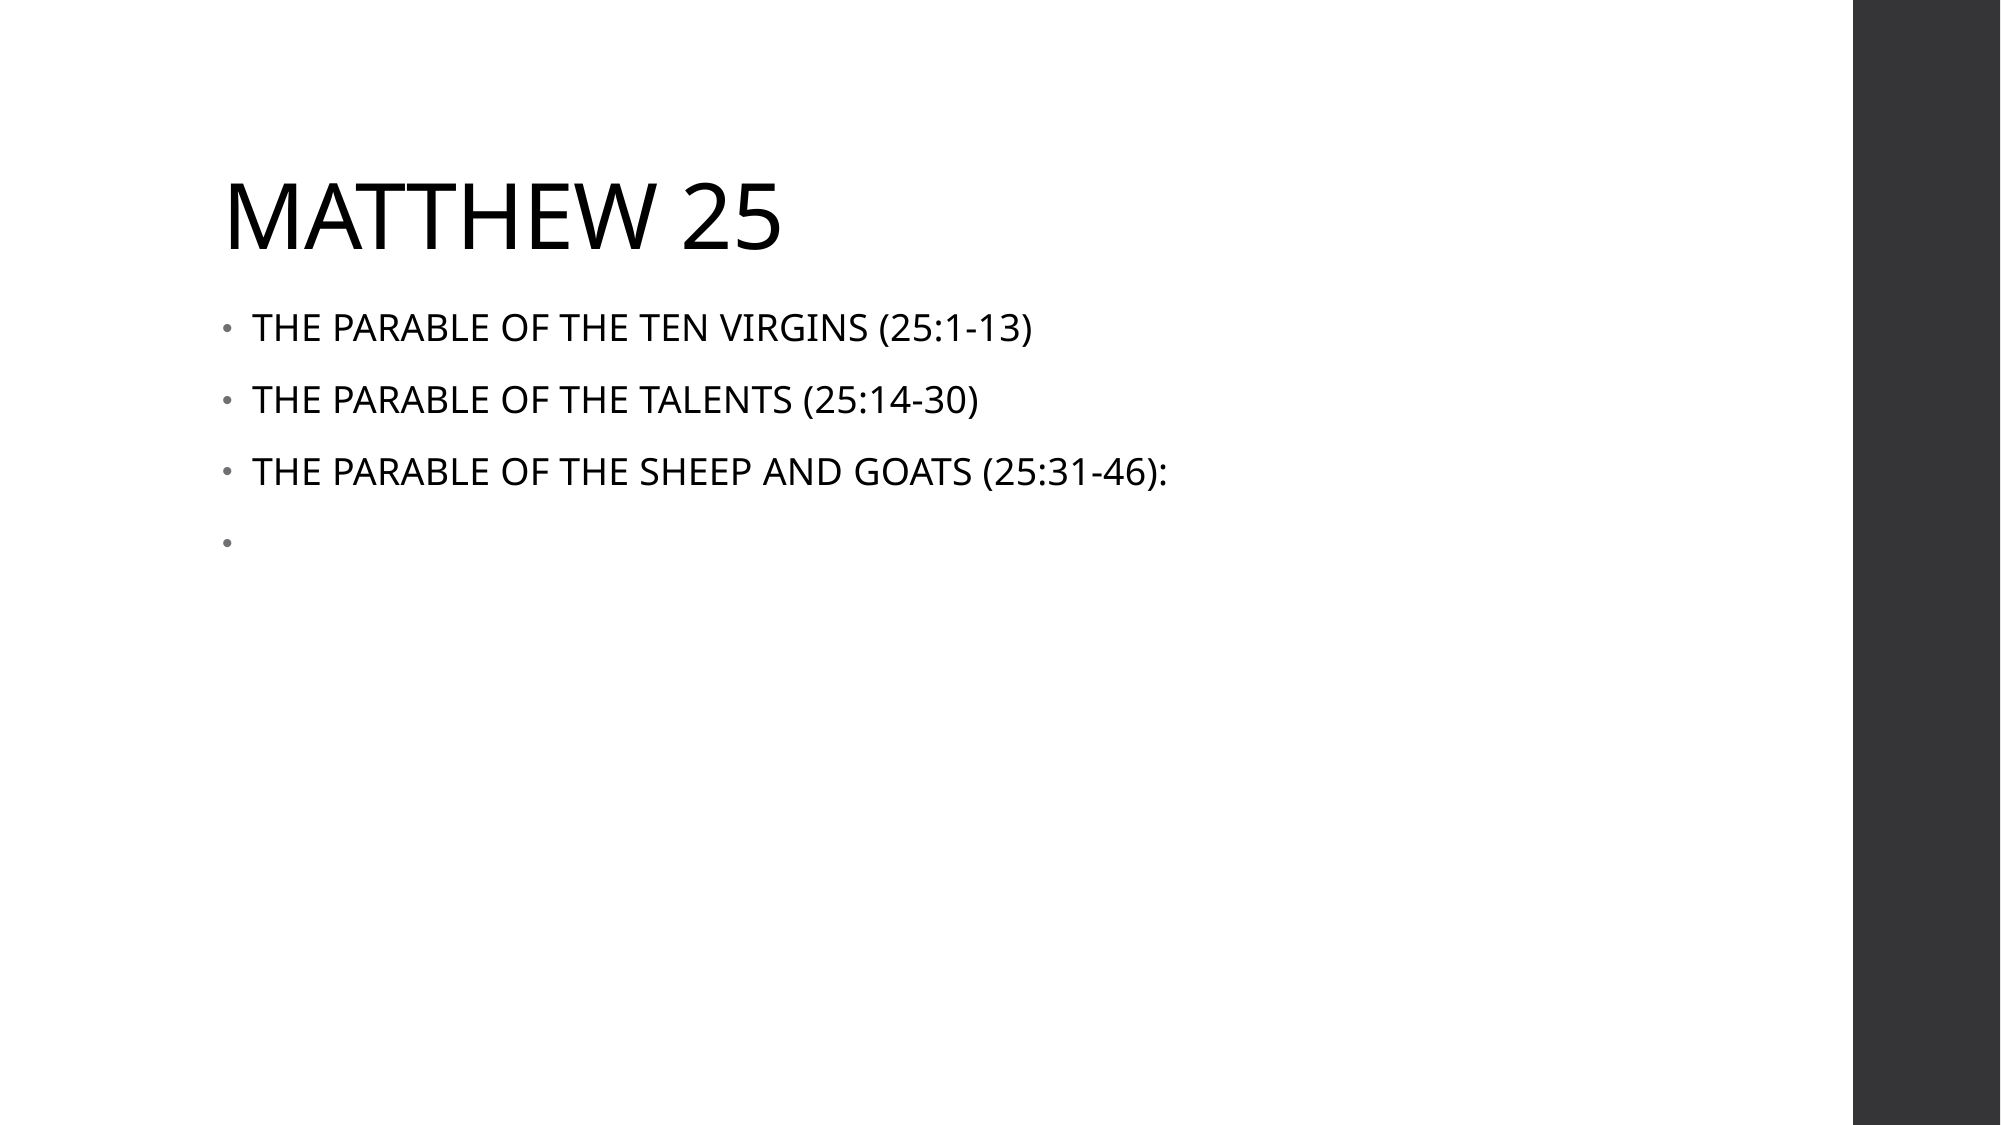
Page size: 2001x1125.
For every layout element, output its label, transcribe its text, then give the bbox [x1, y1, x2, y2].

title MATTHEW 25 [206, 60, 1797, 278]
list THE PARABLE OF THE TEN VIRGINS (25:1-13) THE PARABLE OF THE TALENTS (25:14-30) THE PARABLE OF THE SHEEP AND GOATS (25:31-46): [206, 299, 1617, 1014]
